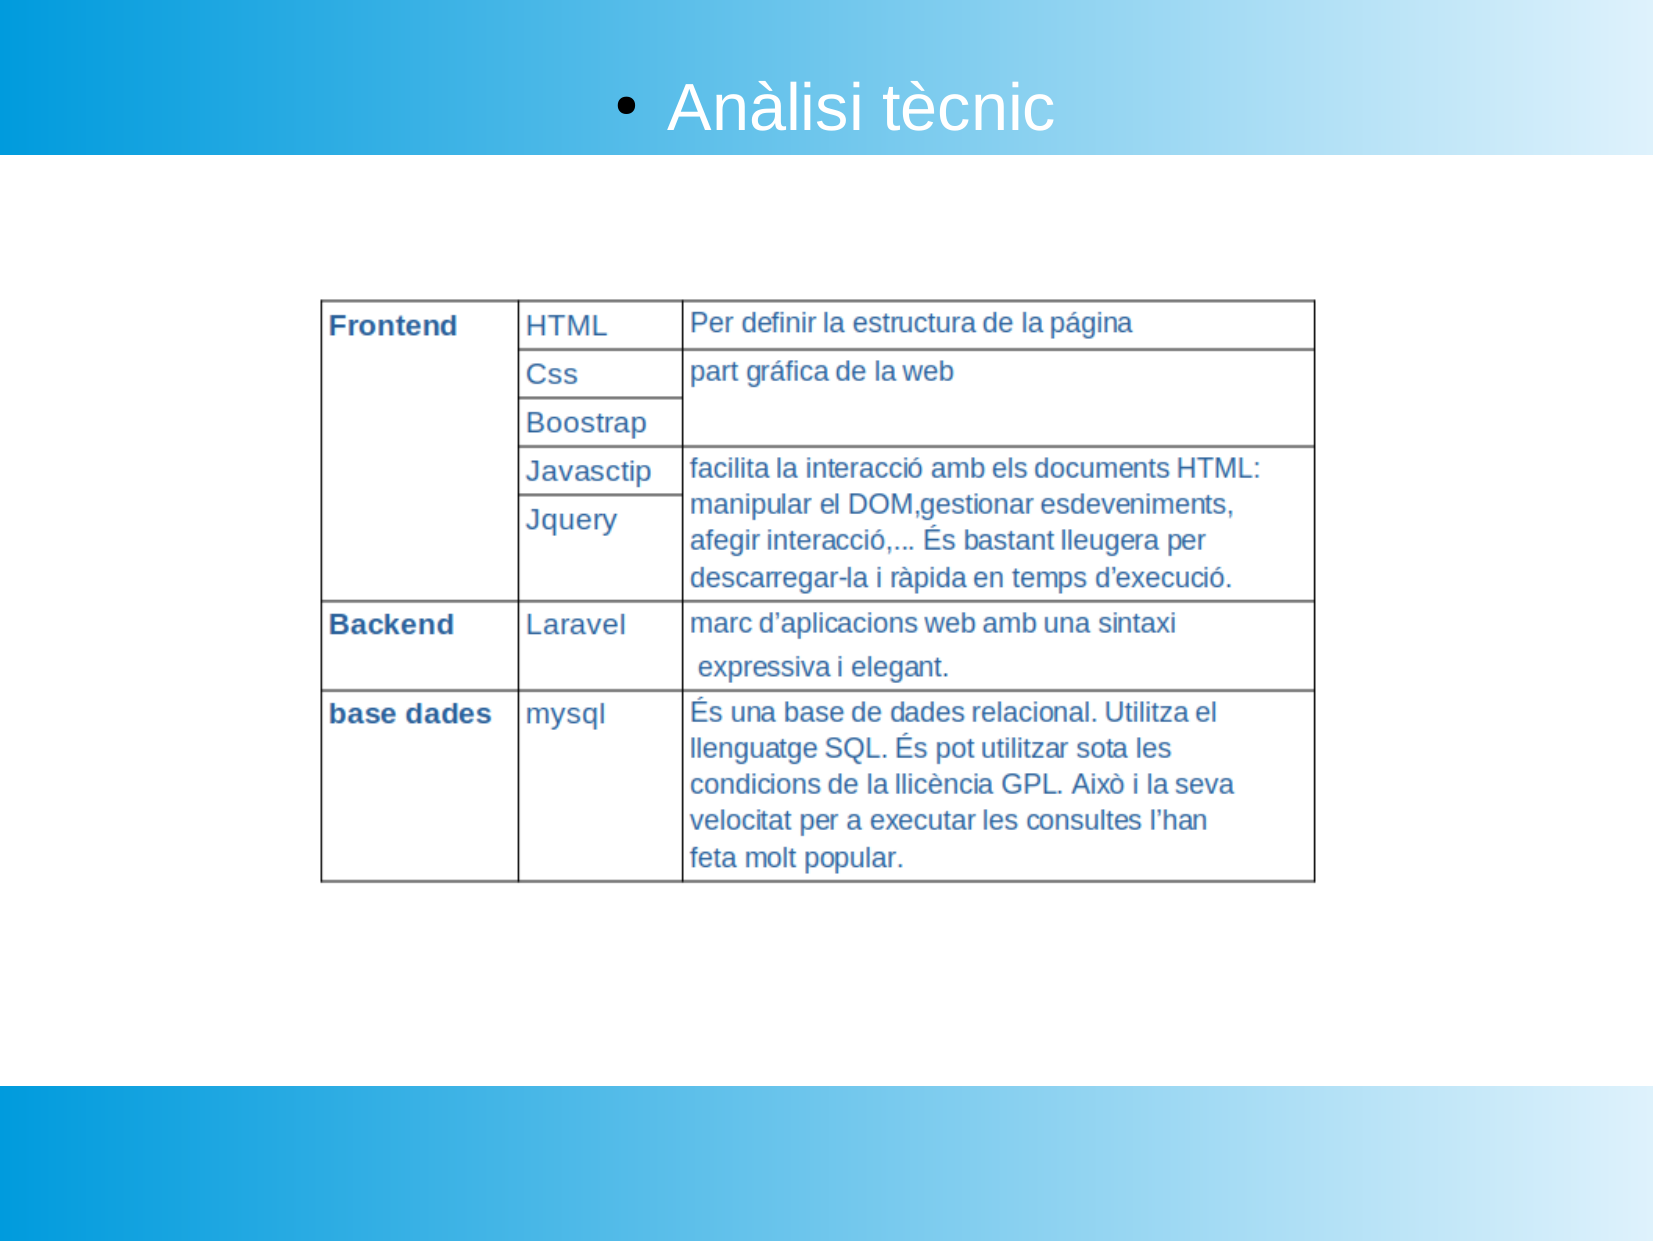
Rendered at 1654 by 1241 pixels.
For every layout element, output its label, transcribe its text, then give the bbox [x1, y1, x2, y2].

title Anàlisi tècnic [82, 49, 1571, 155]
picture [313, 295, 1347, 891]
